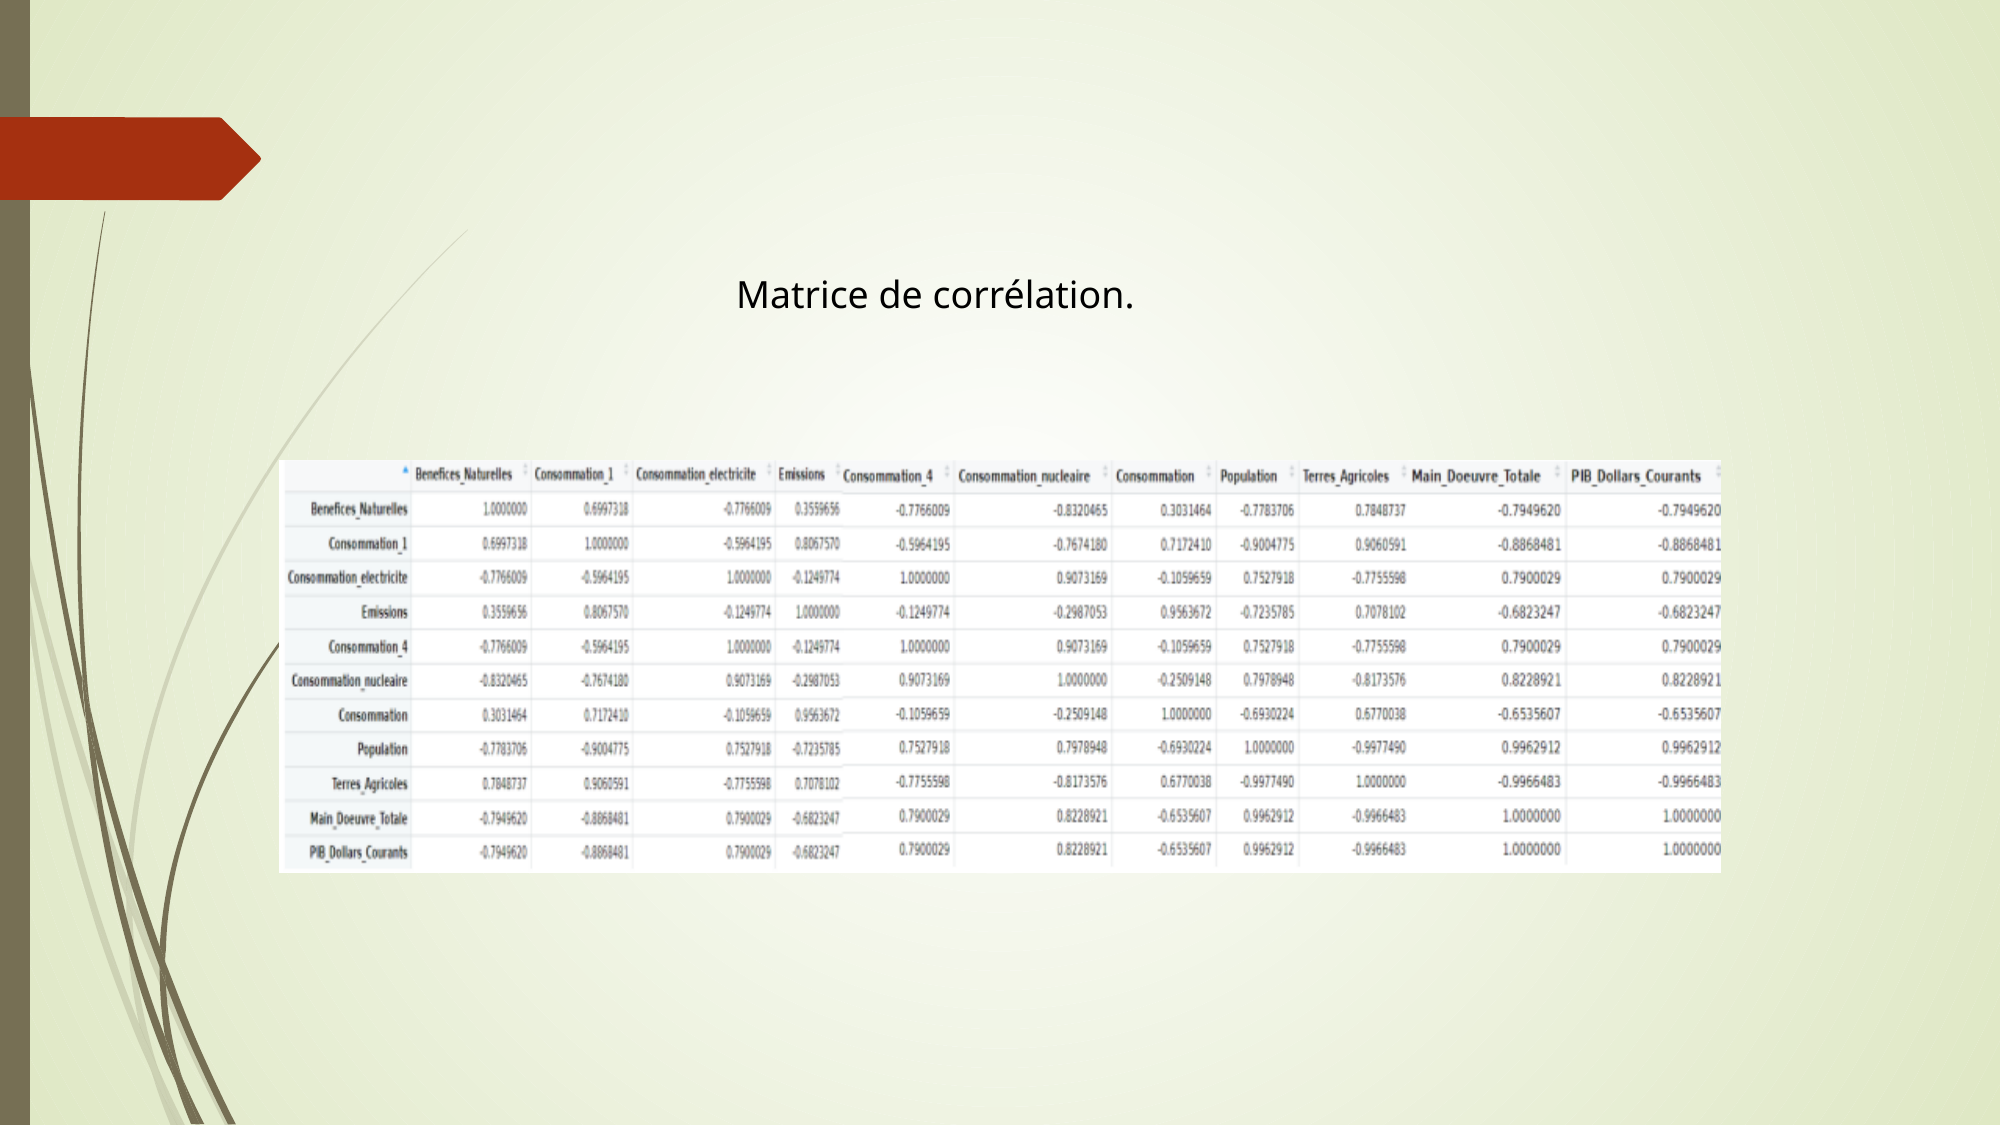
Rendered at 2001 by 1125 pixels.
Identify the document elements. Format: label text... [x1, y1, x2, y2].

picture [279, 460, 1721, 873]
text_box Matrice de corrélation. [720, 263, 1765, 324]
